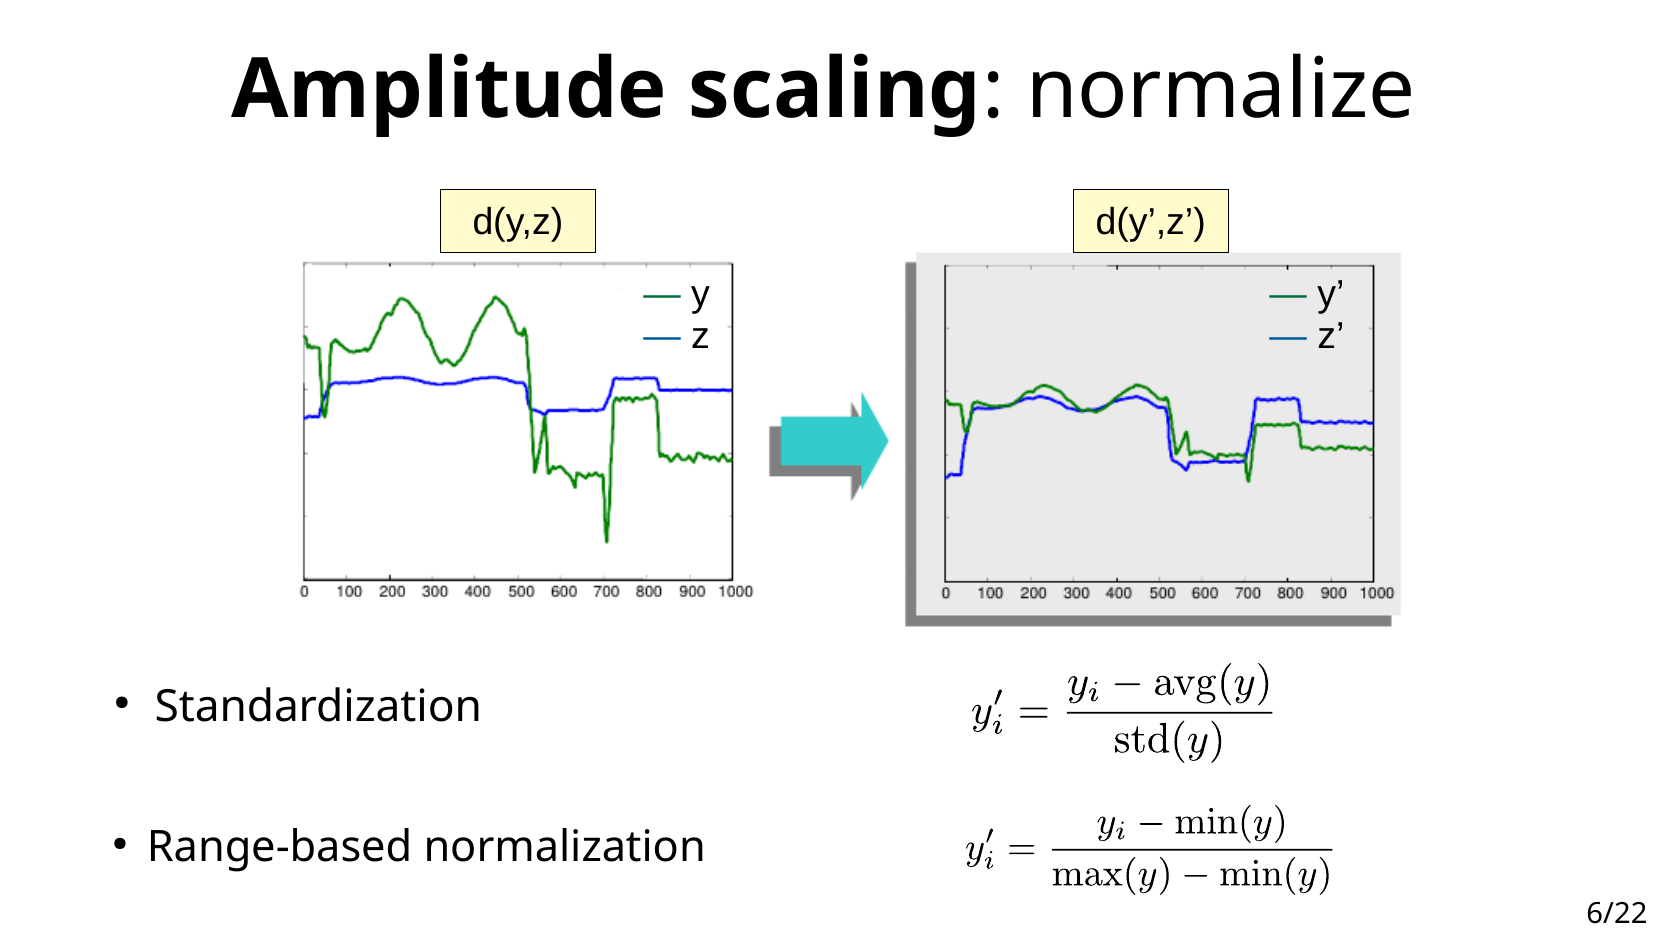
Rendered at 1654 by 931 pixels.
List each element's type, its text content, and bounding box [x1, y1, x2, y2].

text_box d(y,z) [440, 189, 596, 253]
list Range-based normalization [100, 815, 873, 877]
text_box — y — z [628, 264, 729, 364]
text_box [970, 663, 1273, 763]
title Amplitude scaling: normalize [0, 19, 1650, 151]
list Standardization [100, 673, 723, 735]
text_box [964, 804, 1333, 895]
picture [280, 245, 1409, 633]
text_box — y’ — z’ [1254, 265, 1371, 406]
text_box d(y’,z’) [1073, 189, 1229, 253]
